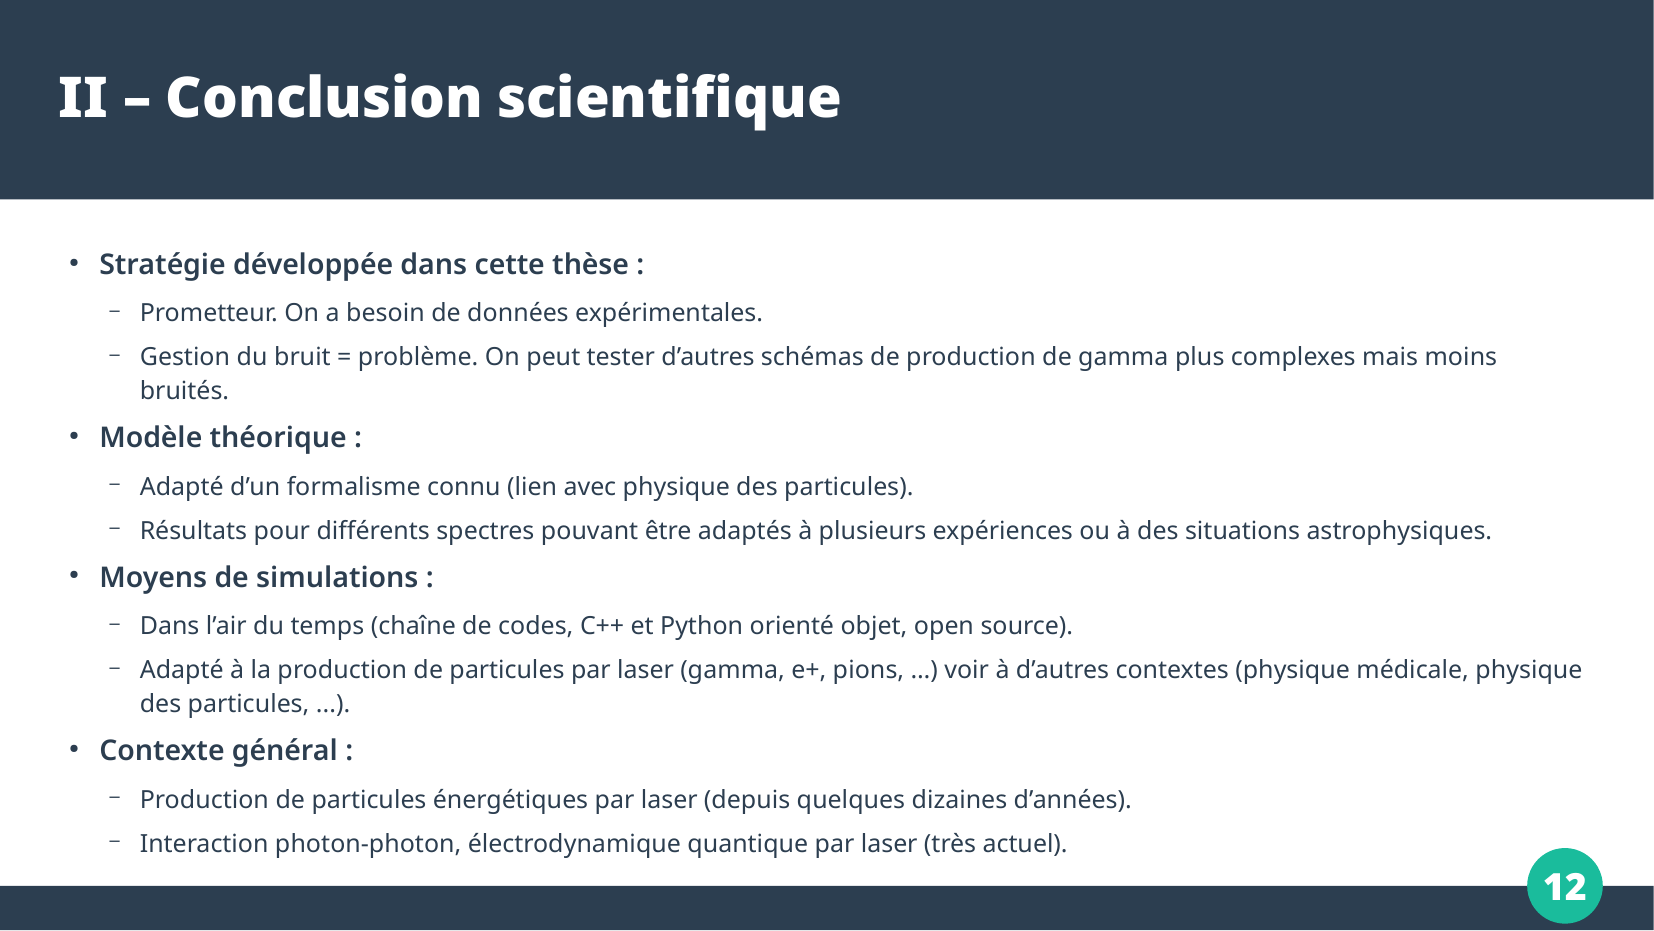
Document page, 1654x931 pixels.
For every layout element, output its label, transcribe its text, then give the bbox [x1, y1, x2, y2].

list Stratégie développée dans cette thèse : Prometteur. On a besoin de données expérimentales. Gestion du bruit = problème. On peut tester d’autres schémas de production de gamma plus complexes mais moins bruités. Modèle théorique : Adapté d’un formalisme connu (lien avec physique des particules). Résultats pour différents spectres pouvant être adaptés à plusieurs expériences ou à des situations astrophysiques. Moyens de simulations : Dans l’air du temps (chaîne de codes, C++ et Python orienté objet, open source). Adapté à la production de particules par laser (gamma, e+, pions, …) voir à d’autres contextes (physique médicale, physique des particules, ...). Contexte général : Production de particules énergétiques par laser (depuis quelques dizaines d’années). Interaction photon-photon, électrodynamique quantique par laser (très actuel). [59, 243, 1595, 864]
title II – Conclusion scientifique [59, 37, 1595, 155]
